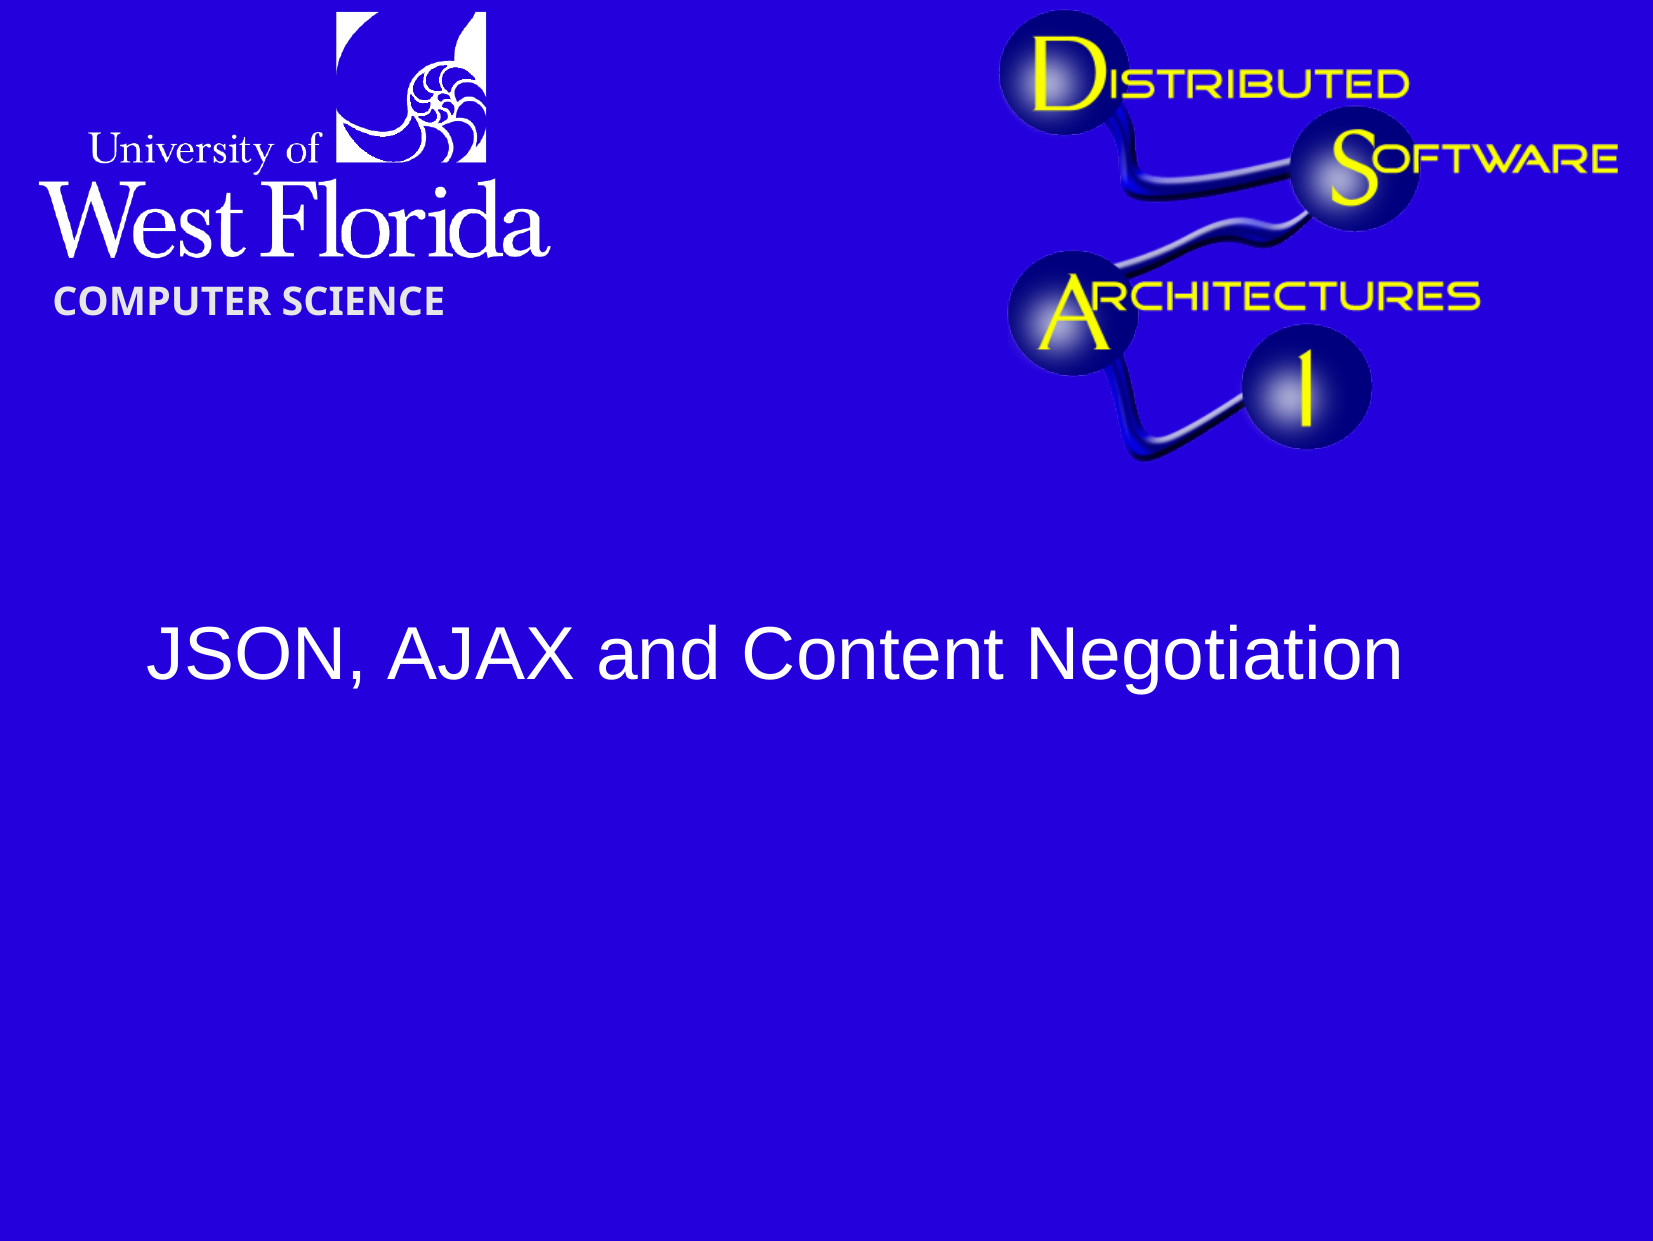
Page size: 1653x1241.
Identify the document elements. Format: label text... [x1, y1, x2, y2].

picture [910, 0, 1653, 506]
text_box COMPUTER SCIENCE [37, 262, 562, 333]
picture [37, 0, 558, 262]
text_box JSON, AJAX and Content Negotiation [112, 426, 1441, 1094]
